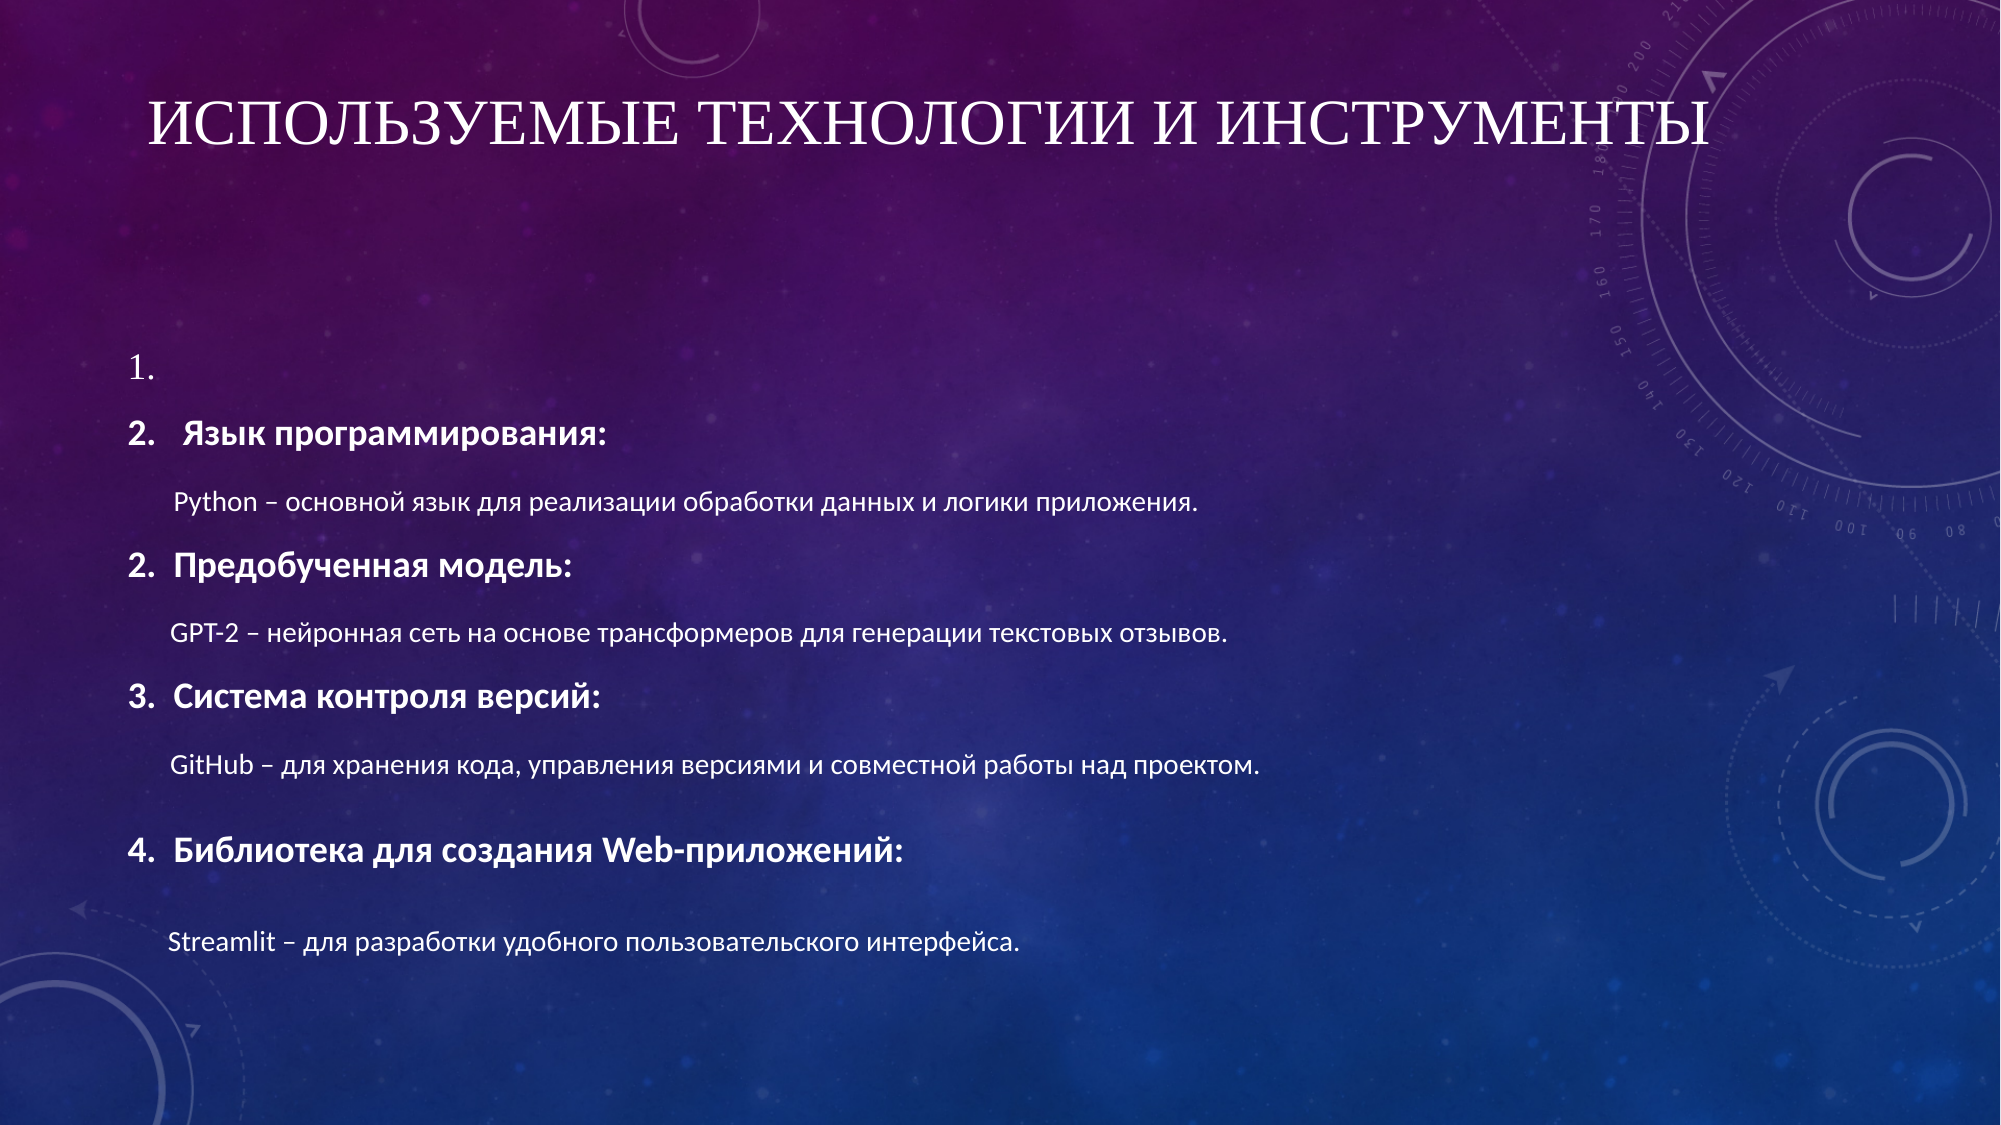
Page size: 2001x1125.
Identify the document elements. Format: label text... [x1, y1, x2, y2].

title Используемые технологии и инструменты [112, 28, 1775, 176]
list Язык программирования: Python – основной язык для реализации обработки данных и логики приложения. 2. Предобученная модель: GPT-2 – нейронная сеть на основе трансформеров для генерации текстовых отзывов. 3. Система контроля версий: GitHub – для хранения кода, управления версиями и совместной работы над проектом. 4. Библиотека для создания Web-приложений: Streamlit – для разработки удобного пользовательского интерфейса. [112, 281, 1775, 1019]
